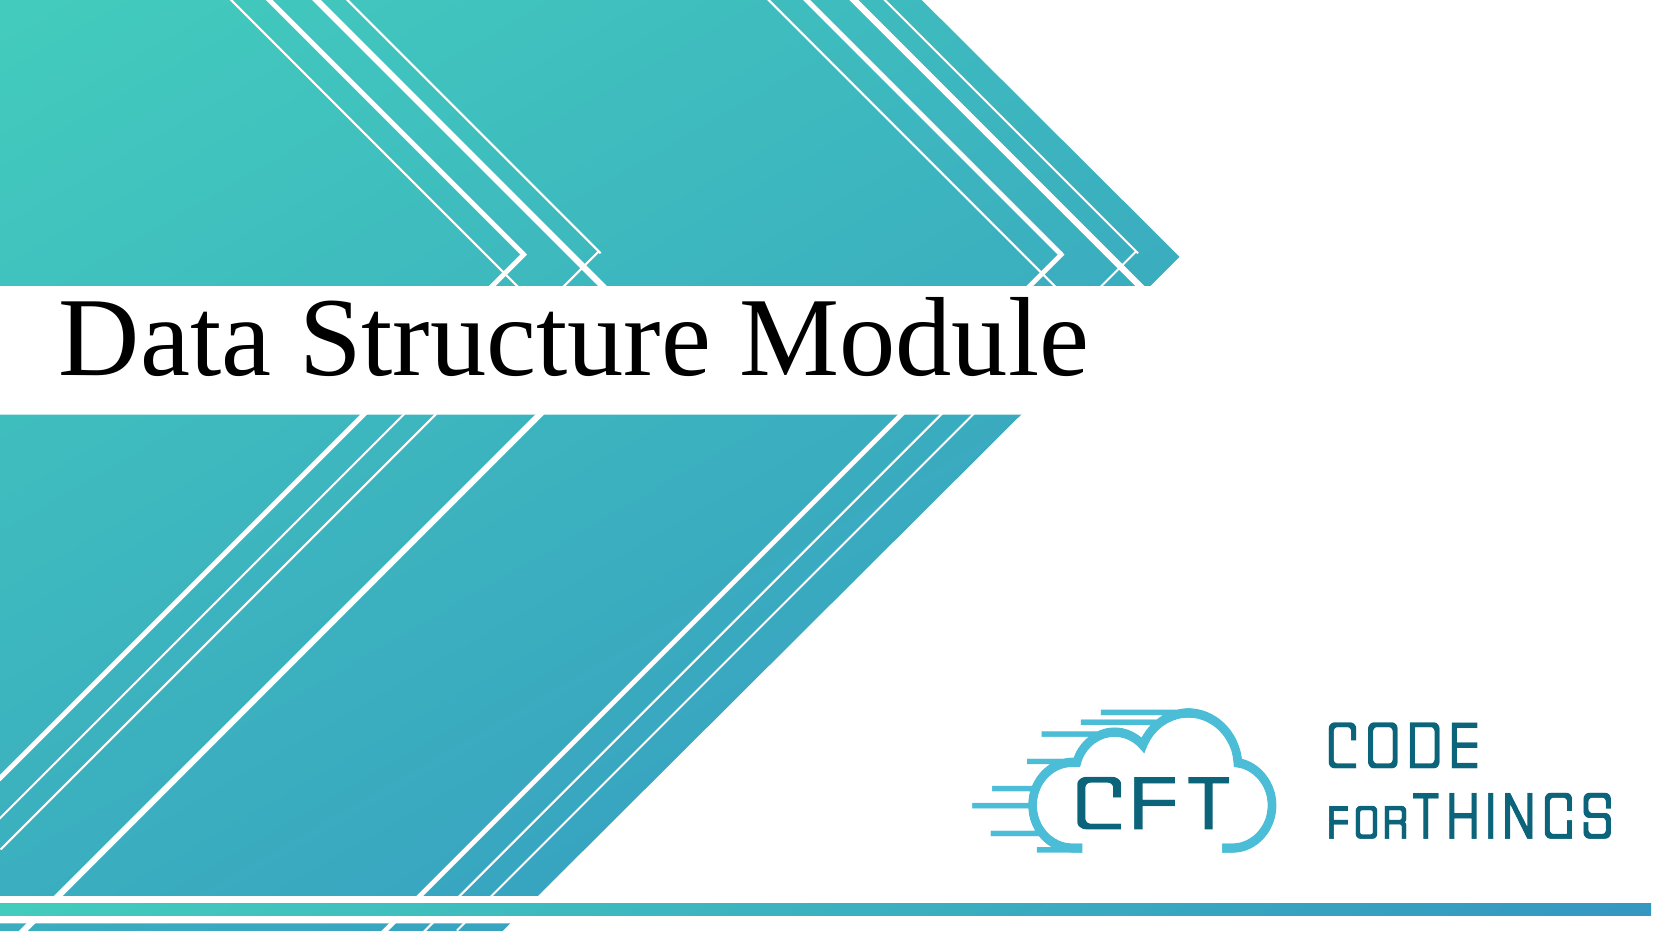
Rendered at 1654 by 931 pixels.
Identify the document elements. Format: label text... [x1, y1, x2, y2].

picture [972, 708, 1611, 853]
title Data Structure Module [59, 212, 1267, 462]
